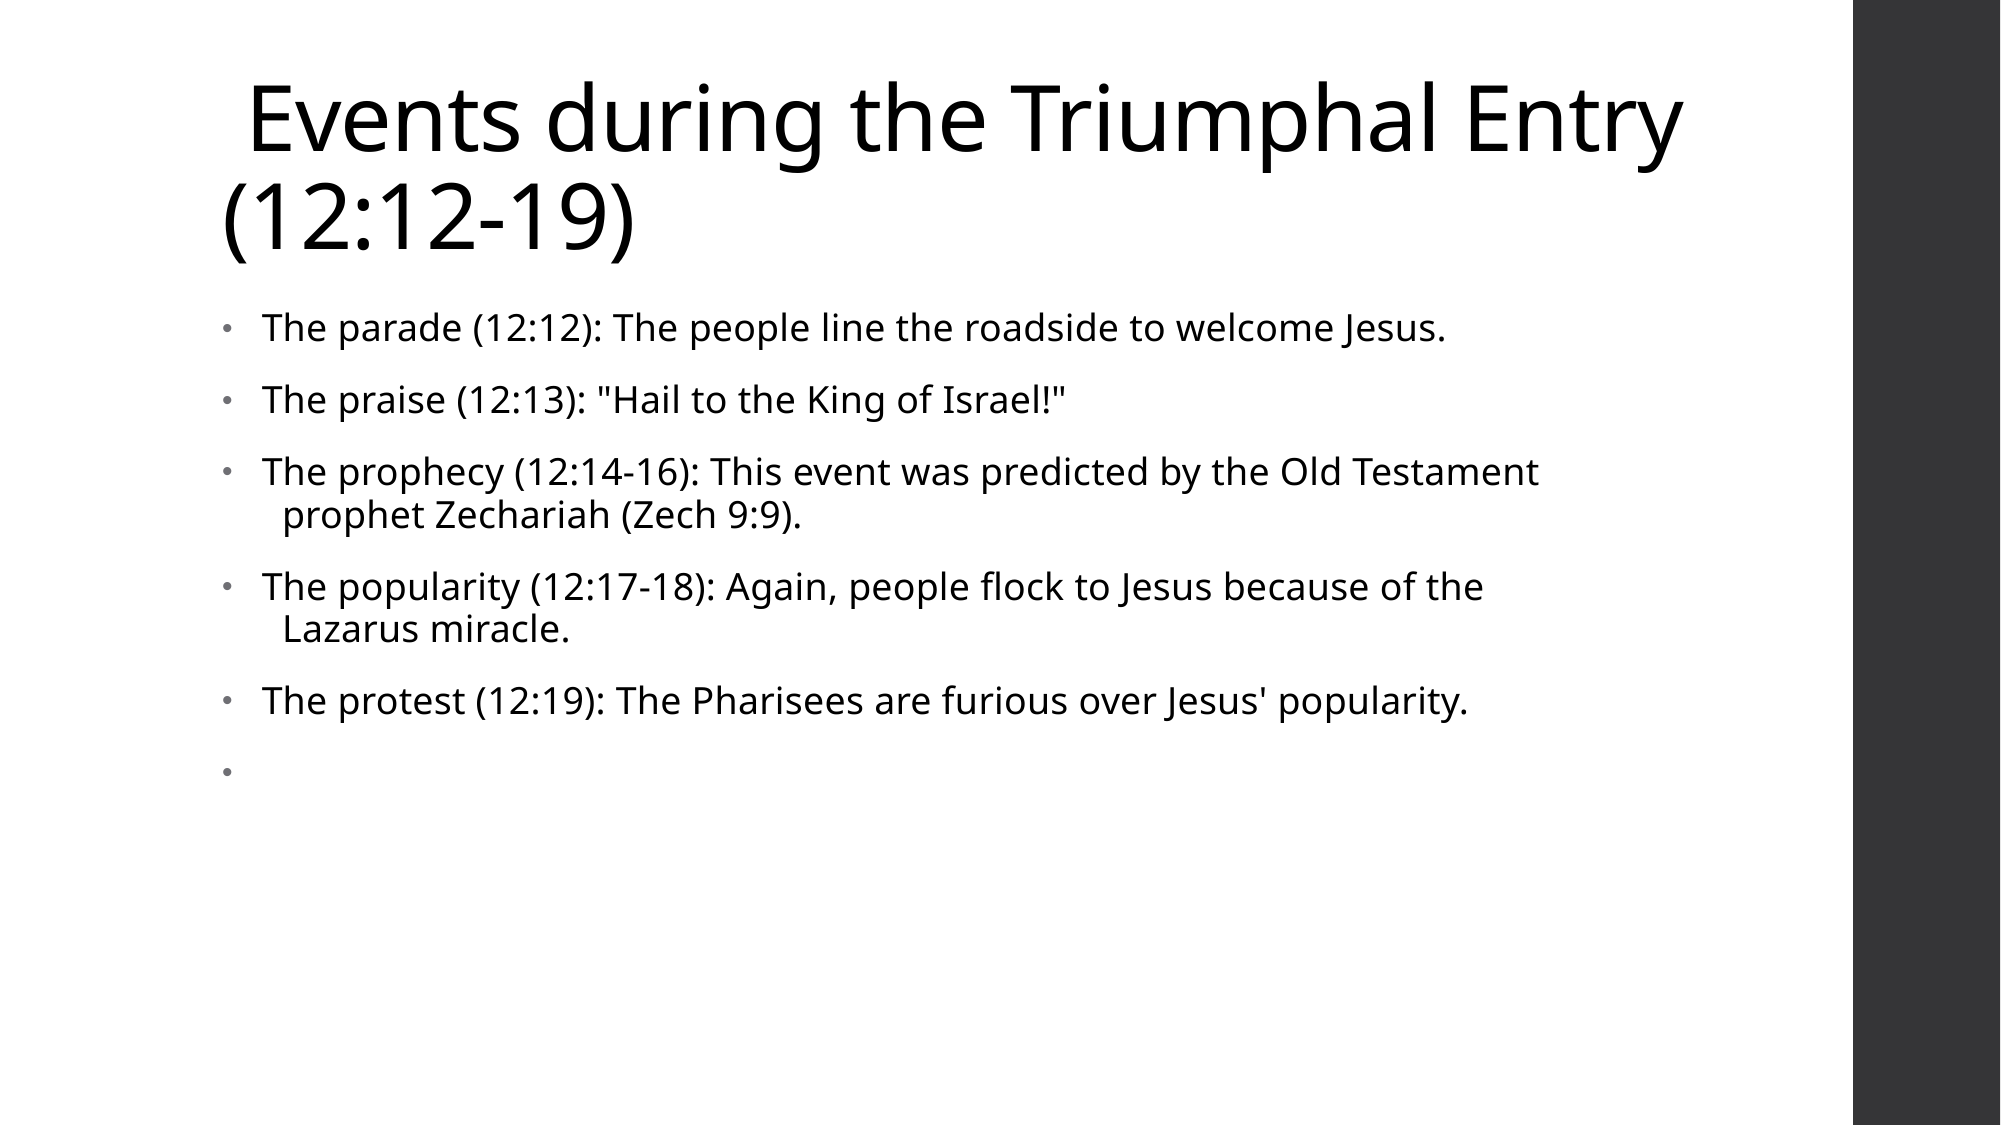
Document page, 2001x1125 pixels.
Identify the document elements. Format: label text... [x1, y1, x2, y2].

title Events during the Triumphal Entry (12:12-19) [206, 60, 1797, 278]
list The parade (12:12): The people line the roadside to welcome Jesus. The praise (12:13): "Hail to the King of Israel!" The prophecy (12:14-16): This event was predicted by the Old Testament prophet Zechariah (Zech 9:9). The popularity (12:17-18): Again, people flock to Jesus because of the Lazarus miracle. The protest (12:19): The Pharisees are furious over Jesus' popularity. [206, 299, 1617, 1014]
